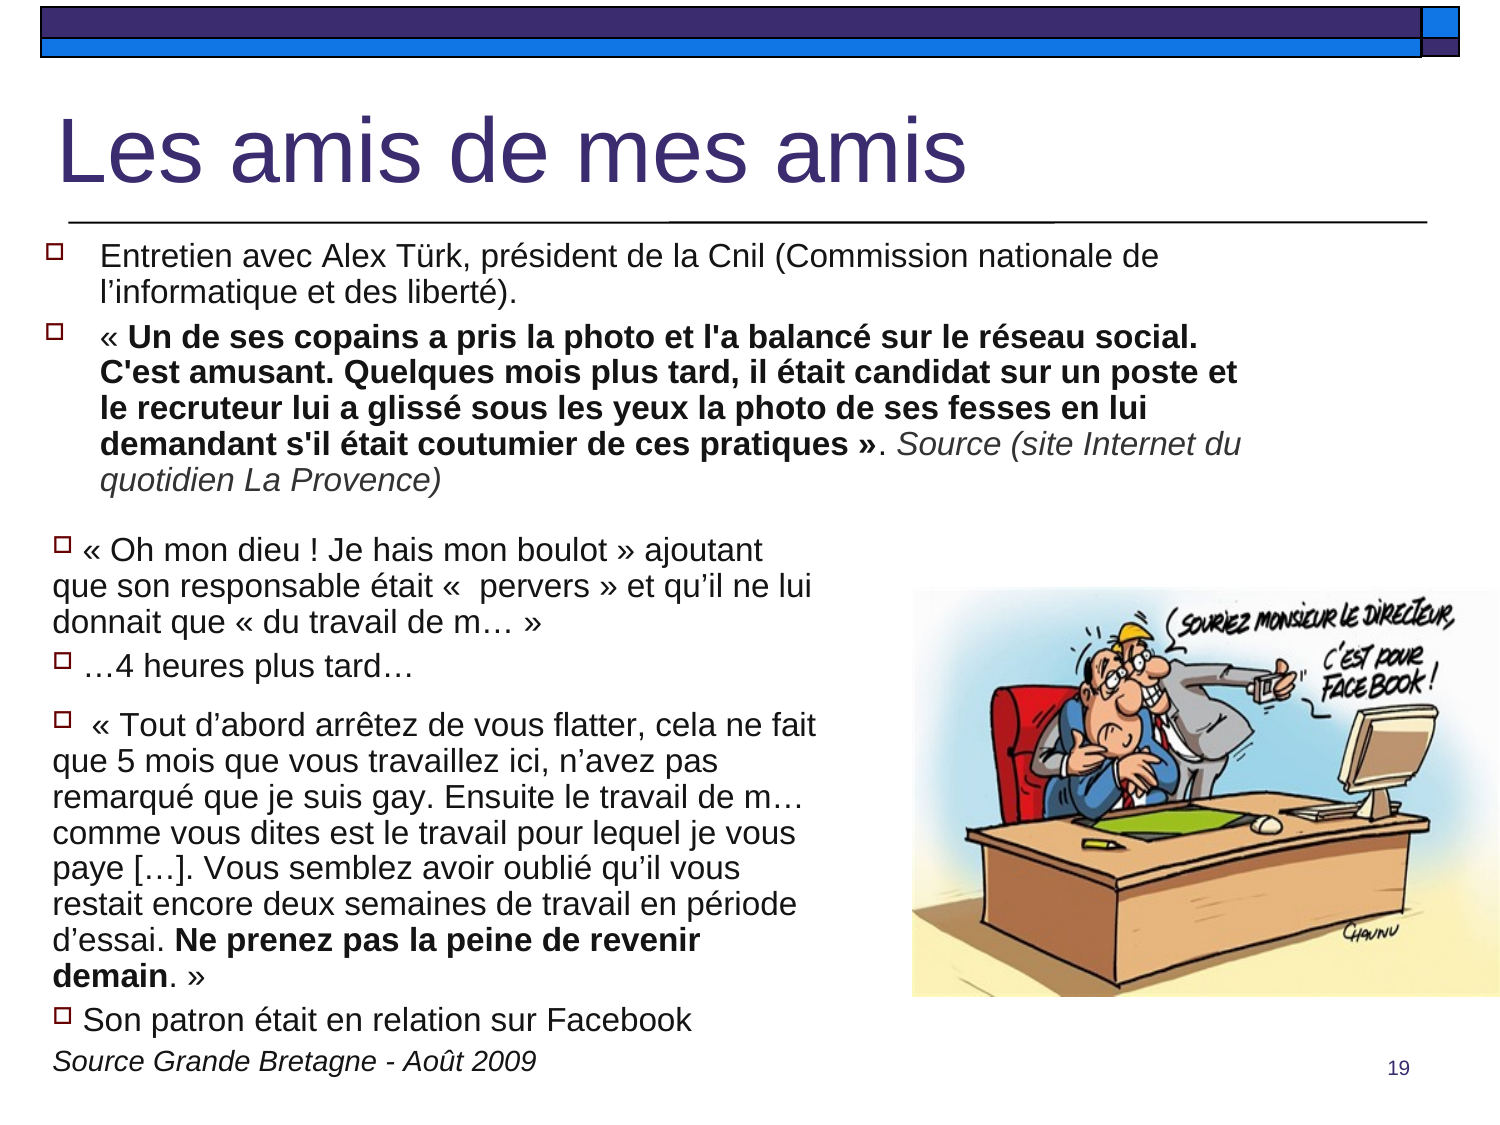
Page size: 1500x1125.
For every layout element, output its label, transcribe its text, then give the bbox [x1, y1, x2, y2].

picture [912, 587, 1500, 997]
text_box <numéro> [1112, 1046, 1426, 1101]
text_box « Tout d’abord arrêtez de vous flatter, cela ne fait que 5 mois que vous travaillez ici, n’avez pas remarqué que je suis gay. Ensuite le travail de m… comme vous dites est le travail pour lequel je vous paye […]. Vous semblez avoir oublié qu’il vous restait encore deux semaines de travail en période d’essai. Ne prenez pas la peine de revenir demain. » Son patron était en relation sur Facebook Source Grande Bretagne - Août 2009 [37, 699, 838, 1125]
text_box Entretien avec Alex Türk, président de la Cnil (Commission nationale de l’informatique et des liberté). « Un de ses copains a pris la photo et l'a balancé sur le réseau social. C'est amusant. Quelques mois plus tard, il était candidat sur un poste et le recruteur lui a glissé sous les yeux la photo de ses fesses en lui demandant s'il était coutumier de ces pratiques ». Source (site Internet du quotidien La Provence) [29, 231, 1276, 684]
text_box Les amis de mes amis [41, 78, 1459, 209]
text_box « Oh mon dieu ! Je hais mon boulot » ajoutant que son responsable était « pervers » et qu’il ne lui donnait que « du travail de m… » …4 heures plus tard… [37, 525, 838, 693]
